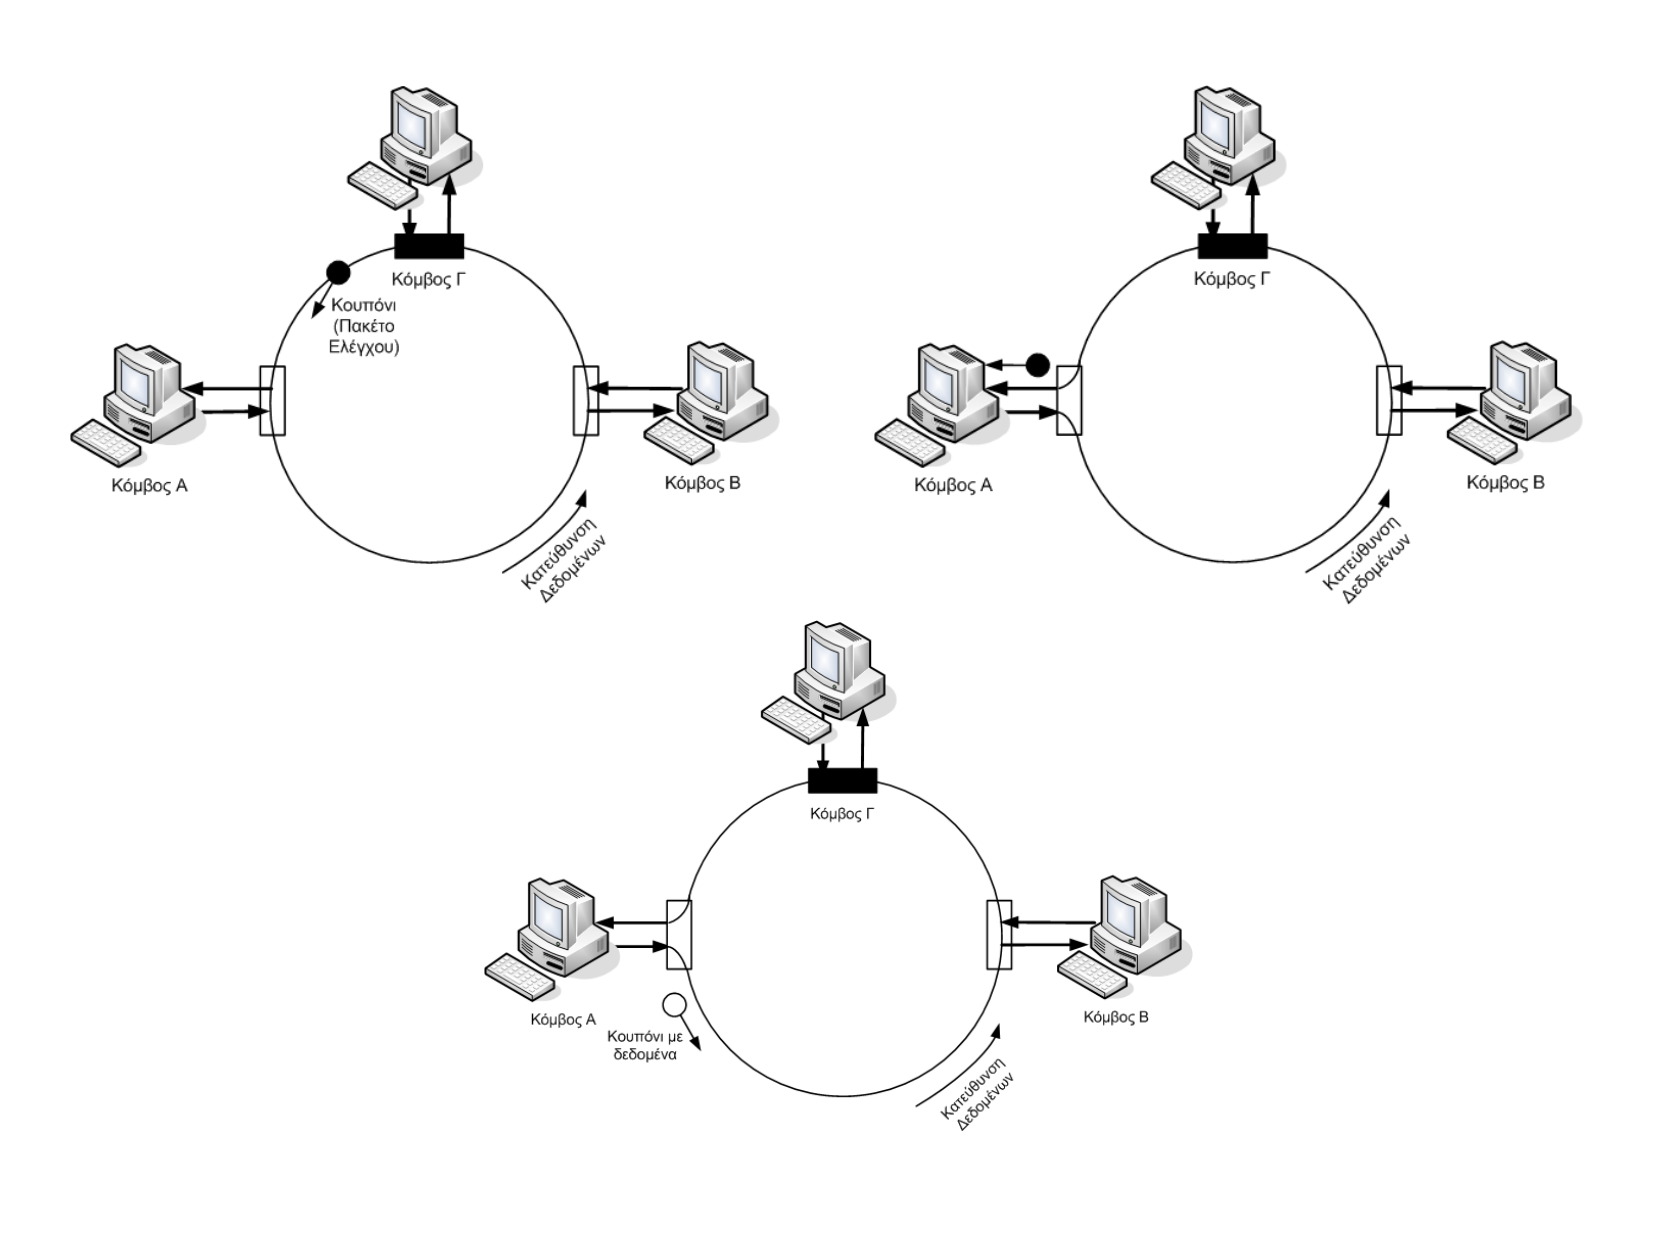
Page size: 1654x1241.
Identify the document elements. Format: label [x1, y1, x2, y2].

picture [484, 620, 1193, 1135]
picture [874, 85, 1583, 609]
picture [70, 85, 780, 608]
